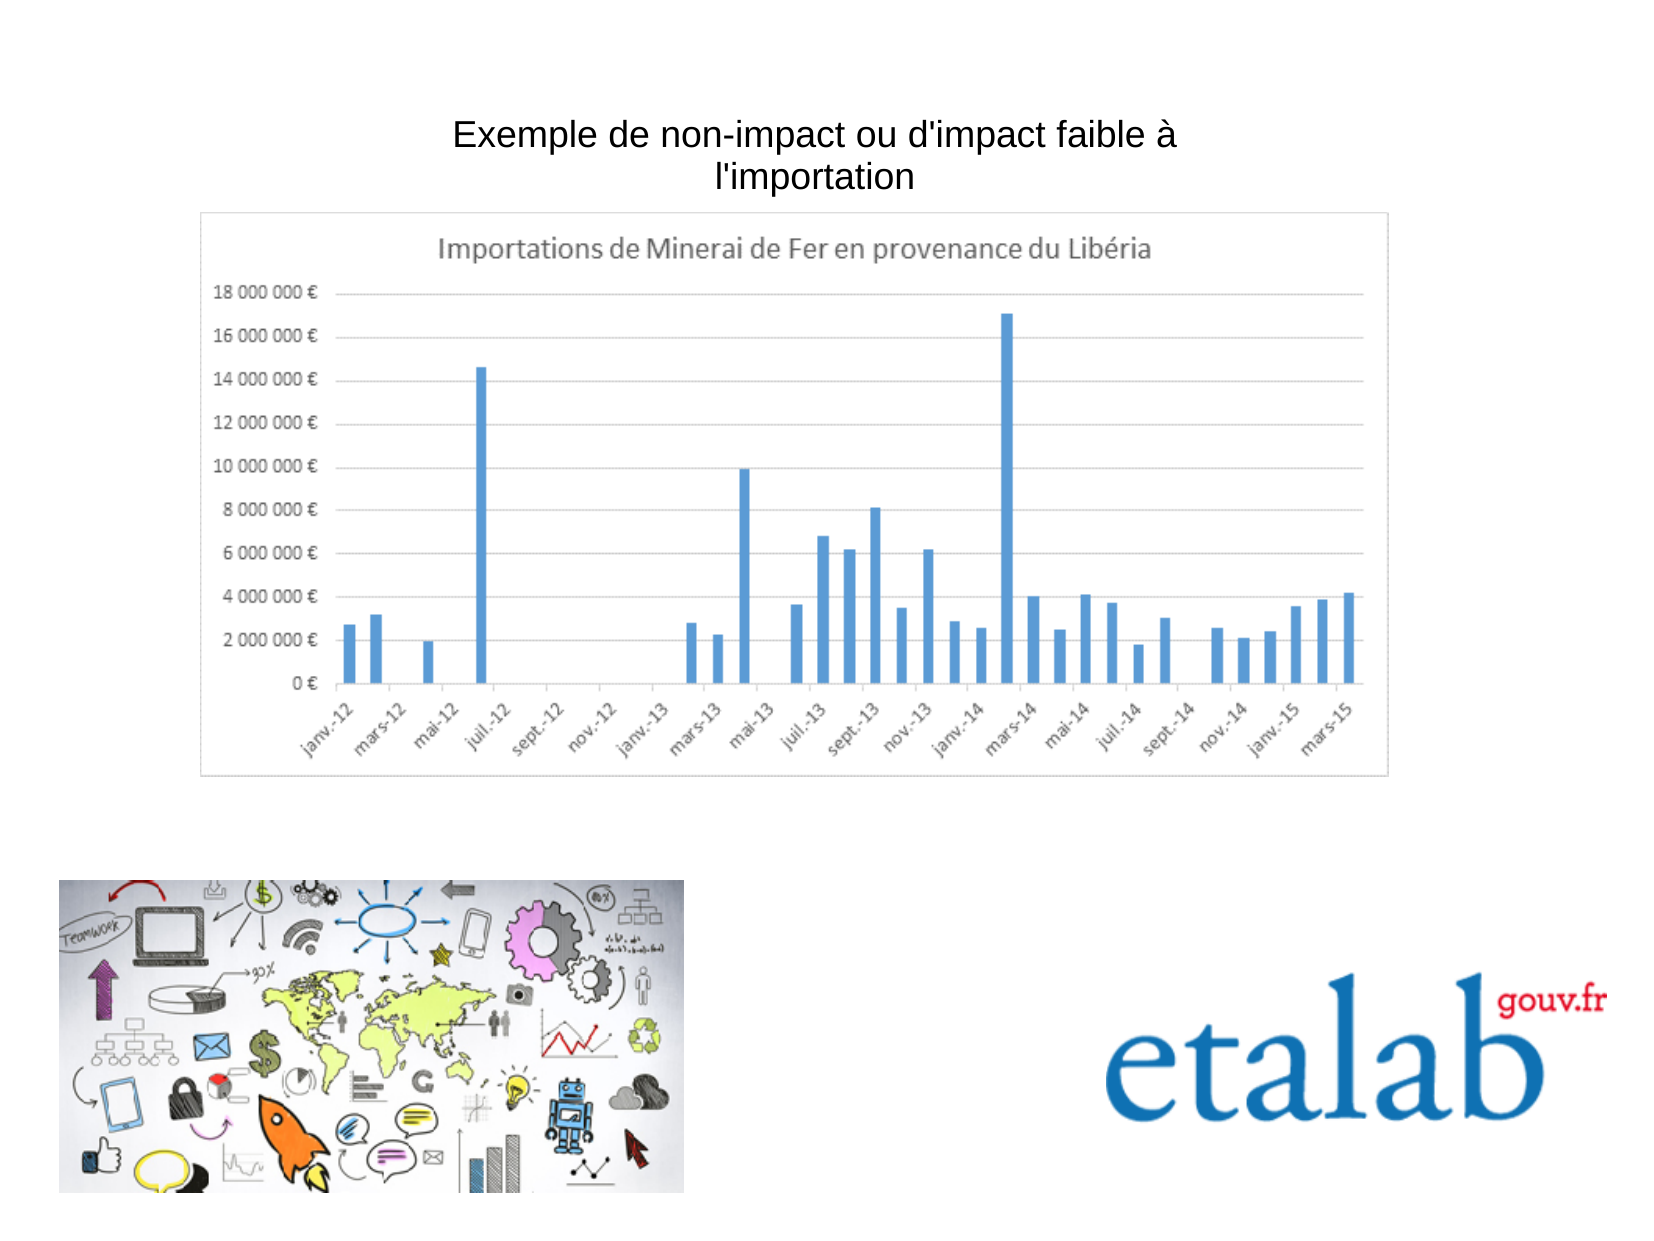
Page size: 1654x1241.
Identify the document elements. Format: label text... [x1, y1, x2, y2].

picture [59, 880, 684, 1193]
picture [1106, 885, 1607, 1199]
picture [200, 212, 1389, 777]
text_box Exemple de non-impact ou d'impact faible à l'importation [354, 106, 1276, 206]
